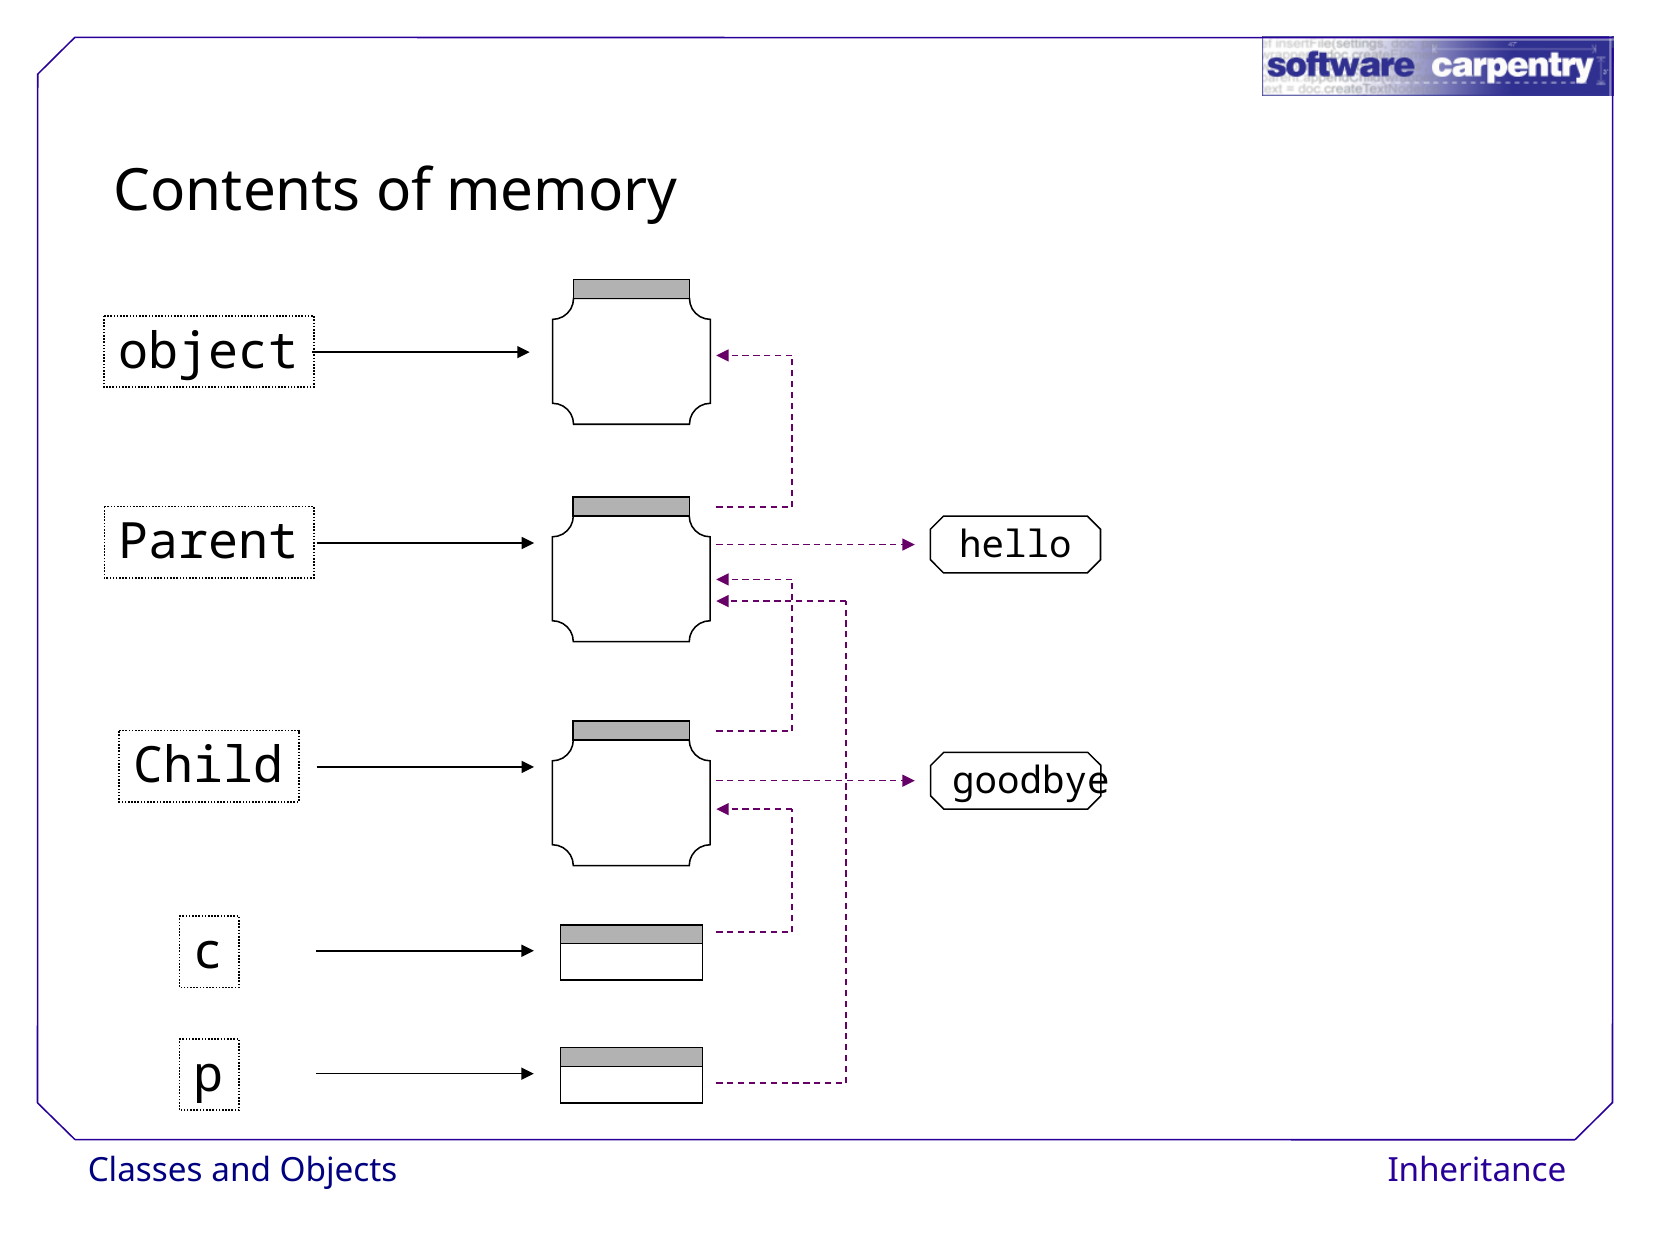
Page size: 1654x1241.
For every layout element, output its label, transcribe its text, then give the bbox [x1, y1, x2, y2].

text_box [560, 1047, 703, 1067]
text_box [560, 924, 703, 944]
text_box Contents of memory [99, 109, 1517, 231]
text_box hello [930, 516, 1101, 573]
text_box p [179, 1039, 239, 1111]
text_box object [104, 315, 314, 388]
text_box Child [119, 730, 299, 802]
text_box c [179, 916, 239, 988]
text_box [573, 497, 690, 517]
picture [1262, 36, 1614, 96]
text_box Parent [104, 506, 314, 578]
text_box [573, 279, 690, 299]
text_box [573, 721, 690, 741]
text_box goodbye [930, 752, 1101, 810]
